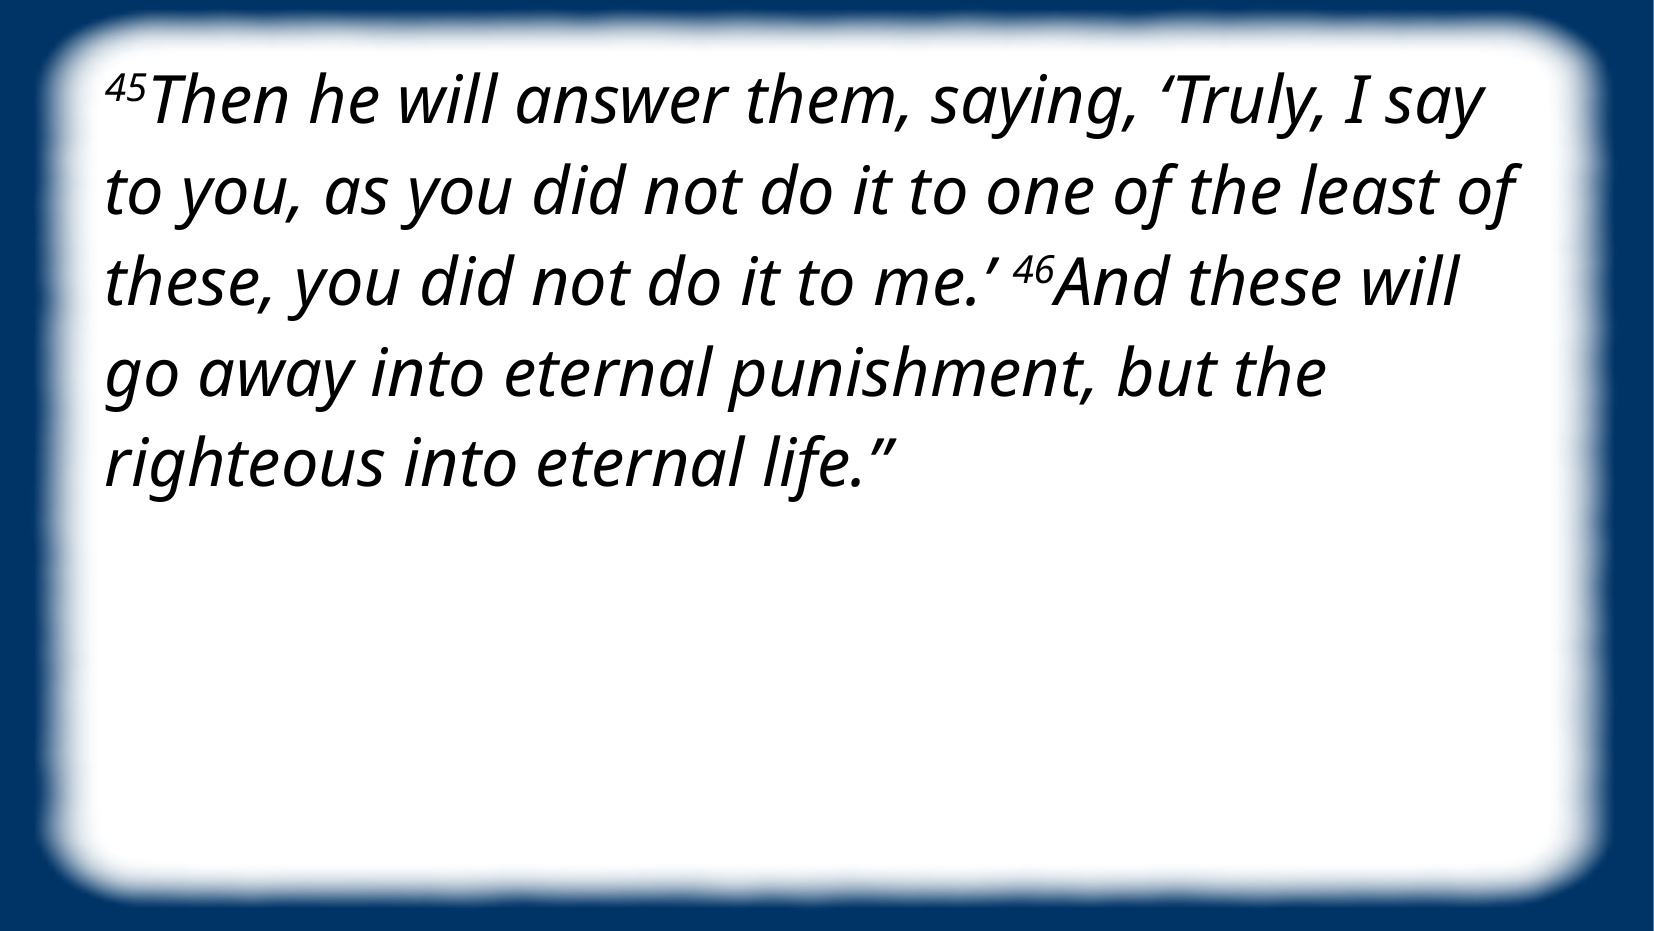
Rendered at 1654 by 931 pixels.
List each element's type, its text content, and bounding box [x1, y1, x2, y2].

picture [0, 0, 1654, 931]
text_box 45Then he will answer them, saying, ‘Truly, I say to you, as you did not do it to one of the least of these, you did not do it to me.’ 46And these will go away into eternal punishment, but the righteous into eternal life.” [90, 45, 1561, 511]
